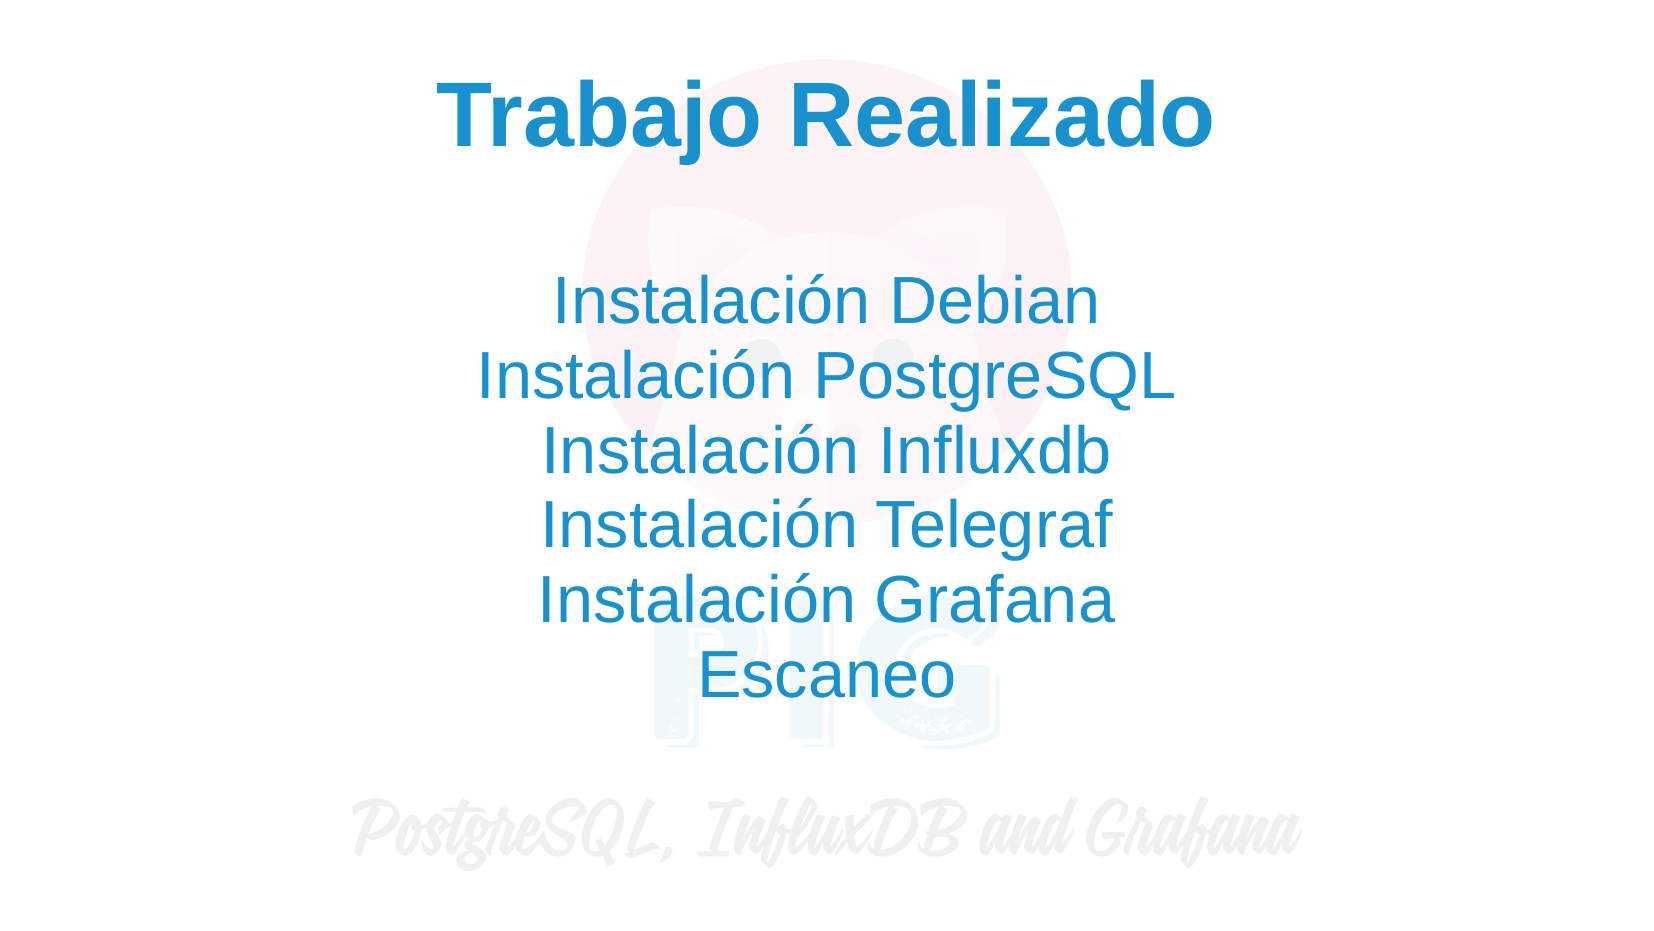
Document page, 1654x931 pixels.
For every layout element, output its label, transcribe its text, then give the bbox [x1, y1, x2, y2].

subtitle Instalación Debian Instalación PostgreSQL Instalación Influxdb Instalación Telegraf Instalación Grafana Escaneo [82, 217, 1571, 758]
title Trabajo Realizado [82, 37, 1571, 193]
